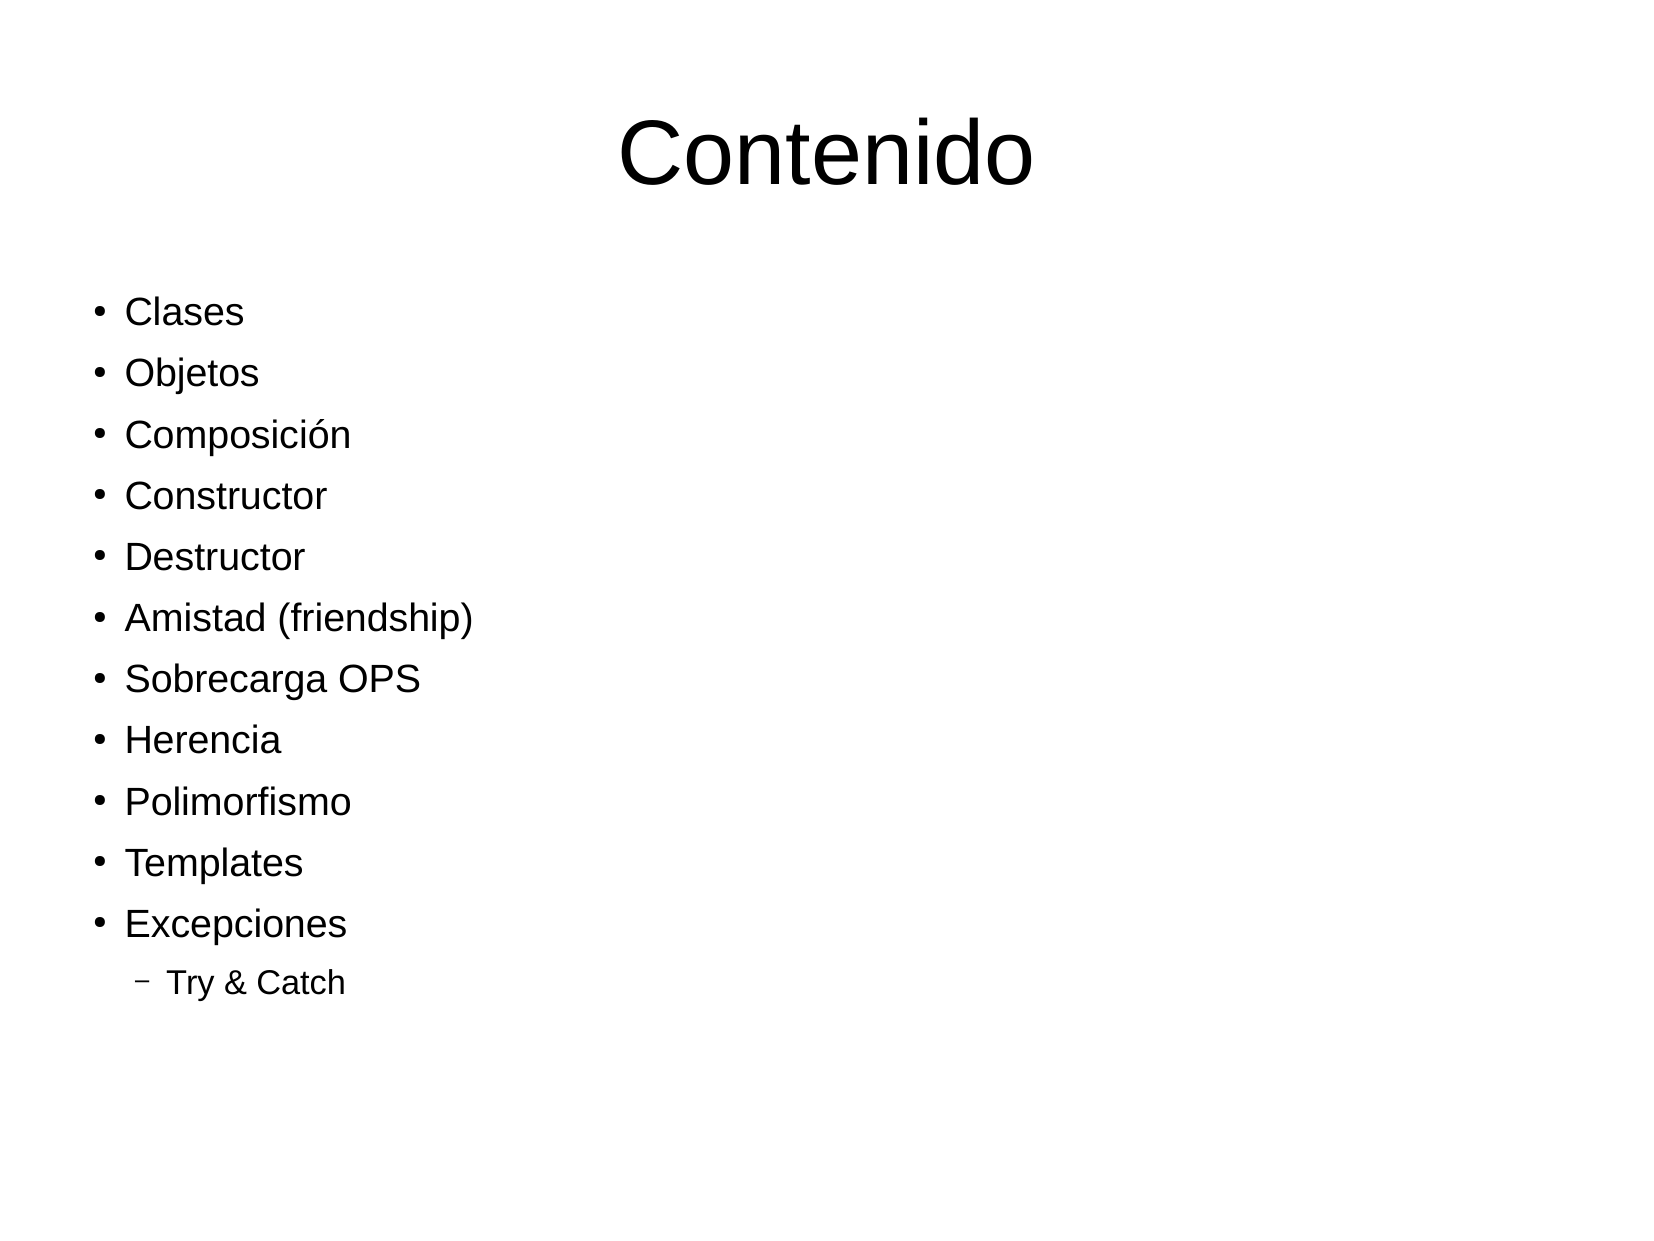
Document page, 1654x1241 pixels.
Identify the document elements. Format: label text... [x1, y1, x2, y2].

list Clases Objetos Composición Constructor Destructor Amistad (friendship) Sobrecarga OPS Herencia Polimorfismo Templates Excepciones Try & Catch [82, 290, 1571, 1010]
title Contenido [82, 49, 1571, 257]
